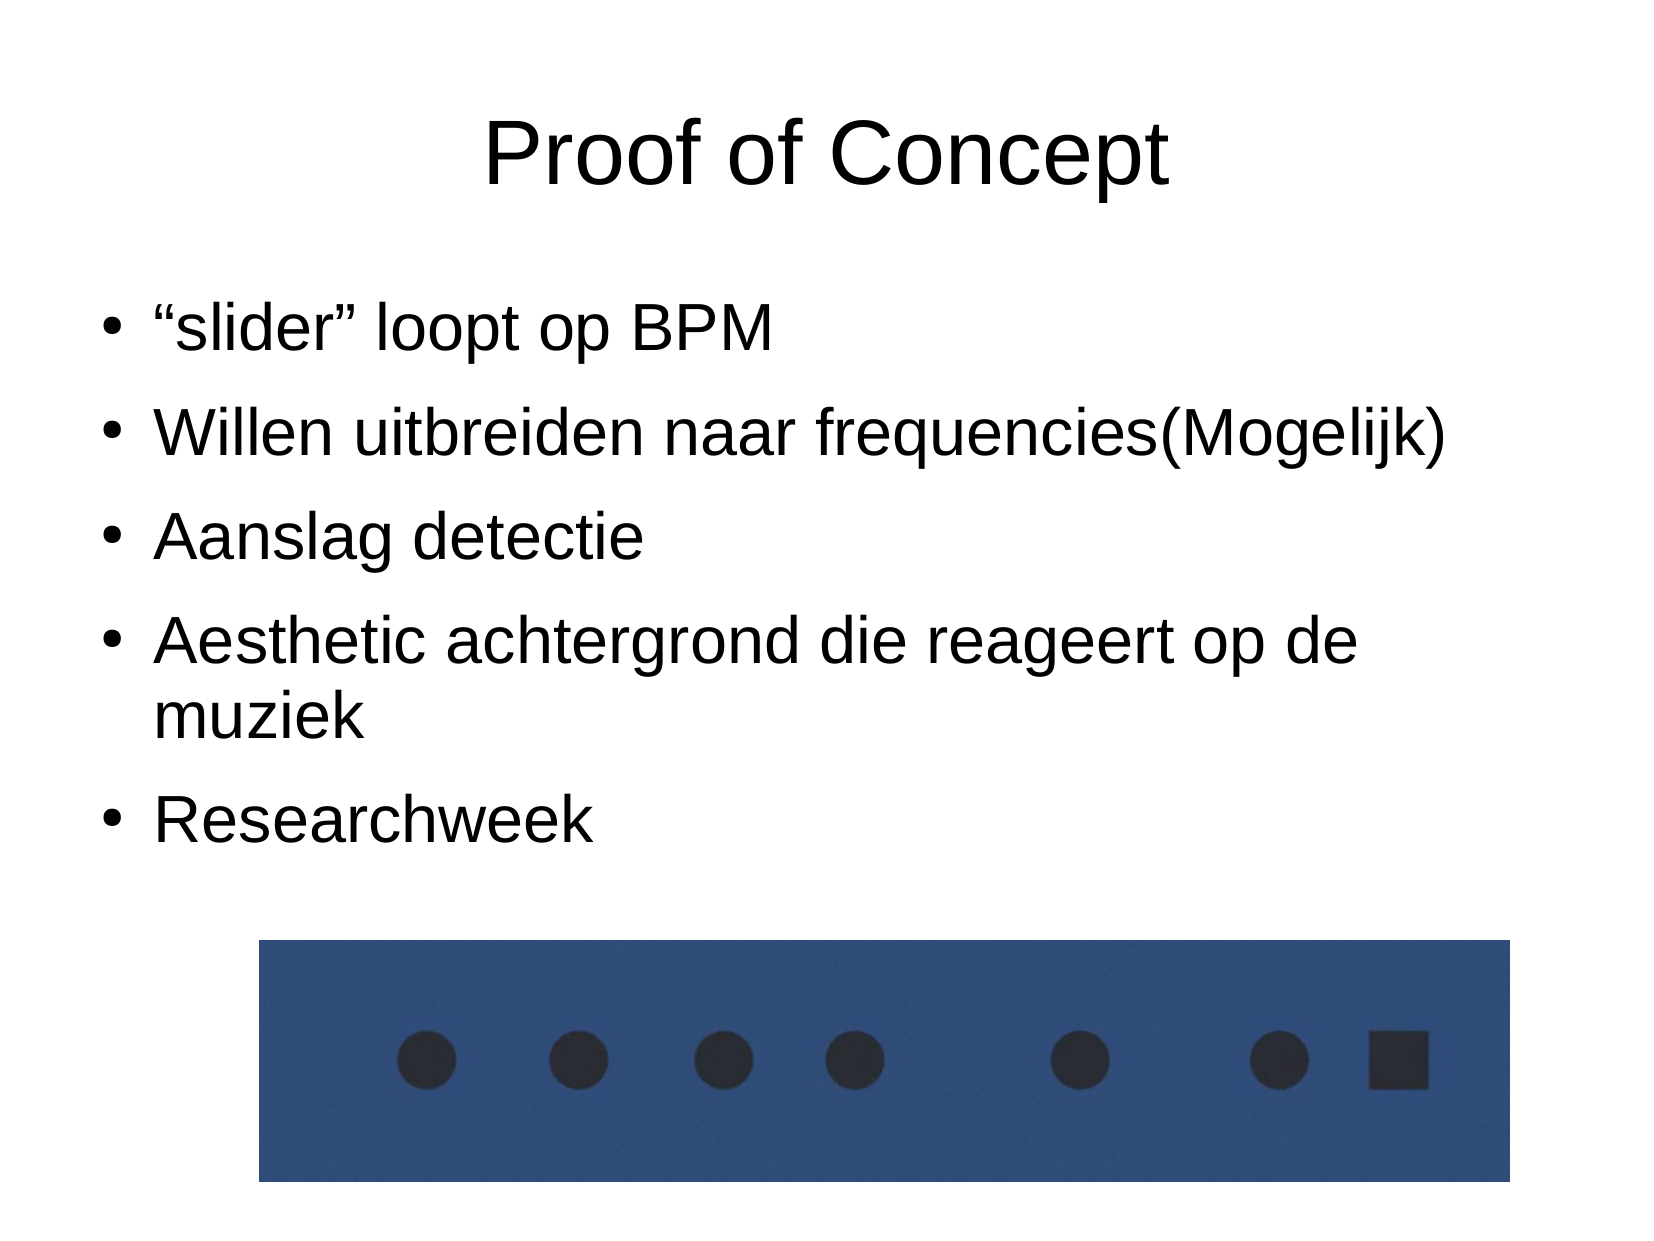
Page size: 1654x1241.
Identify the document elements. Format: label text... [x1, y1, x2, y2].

title Proof of Concept [82, 49, 1571, 257]
picture [259, 940, 1510, 1182]
list “slider” loopt op BPM Willen uitbreiden naar frequencies(Mogelijk) Aanslag detectie Aesthetic achtergrond die reageert op de muziek Researchweek [82, 290, 1571, 1010]
